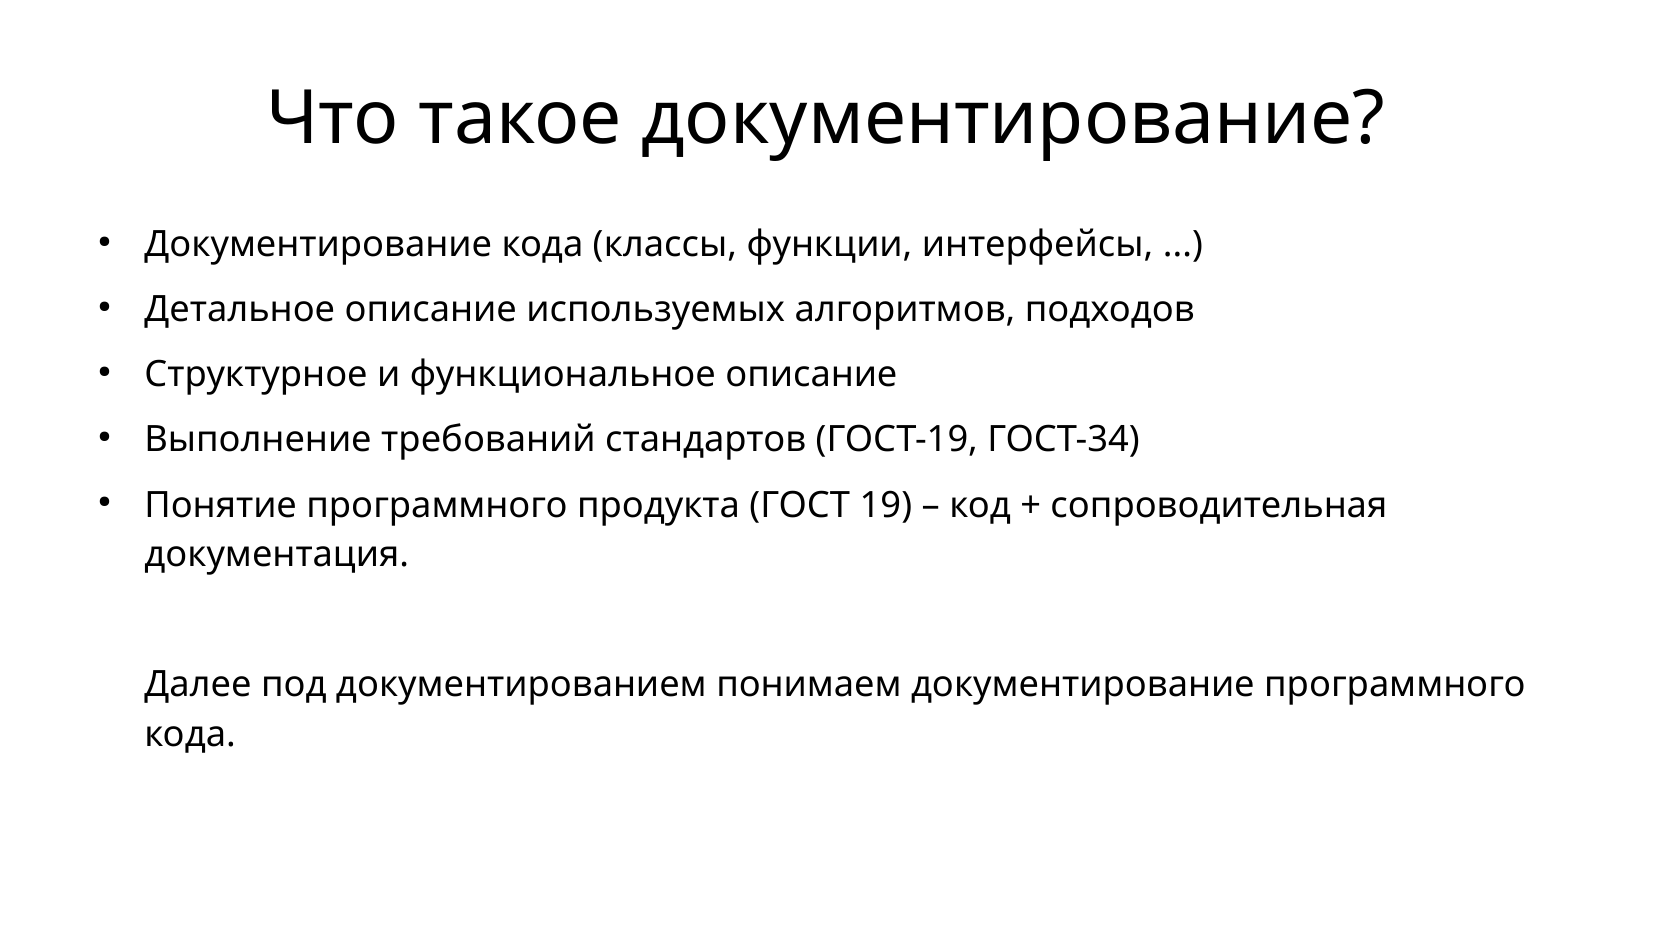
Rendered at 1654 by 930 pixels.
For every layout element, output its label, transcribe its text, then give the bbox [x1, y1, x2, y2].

list Документирование кода (классы, функции, интерфейсы, ...) Детальное описание используемых алгоритмов, подходов Структурное и функциональное описание Выполнение требований стандартов (ГОСТ-19, ГОСТ-34) Понятие программного продукта (ГОСТ 19) – код + сопроводительная документация. Далее под документированием понимаем документирование программного кода. [82, 217, 1571, 757]
title Что такое документирование? [82, 37, 1571, 193]
